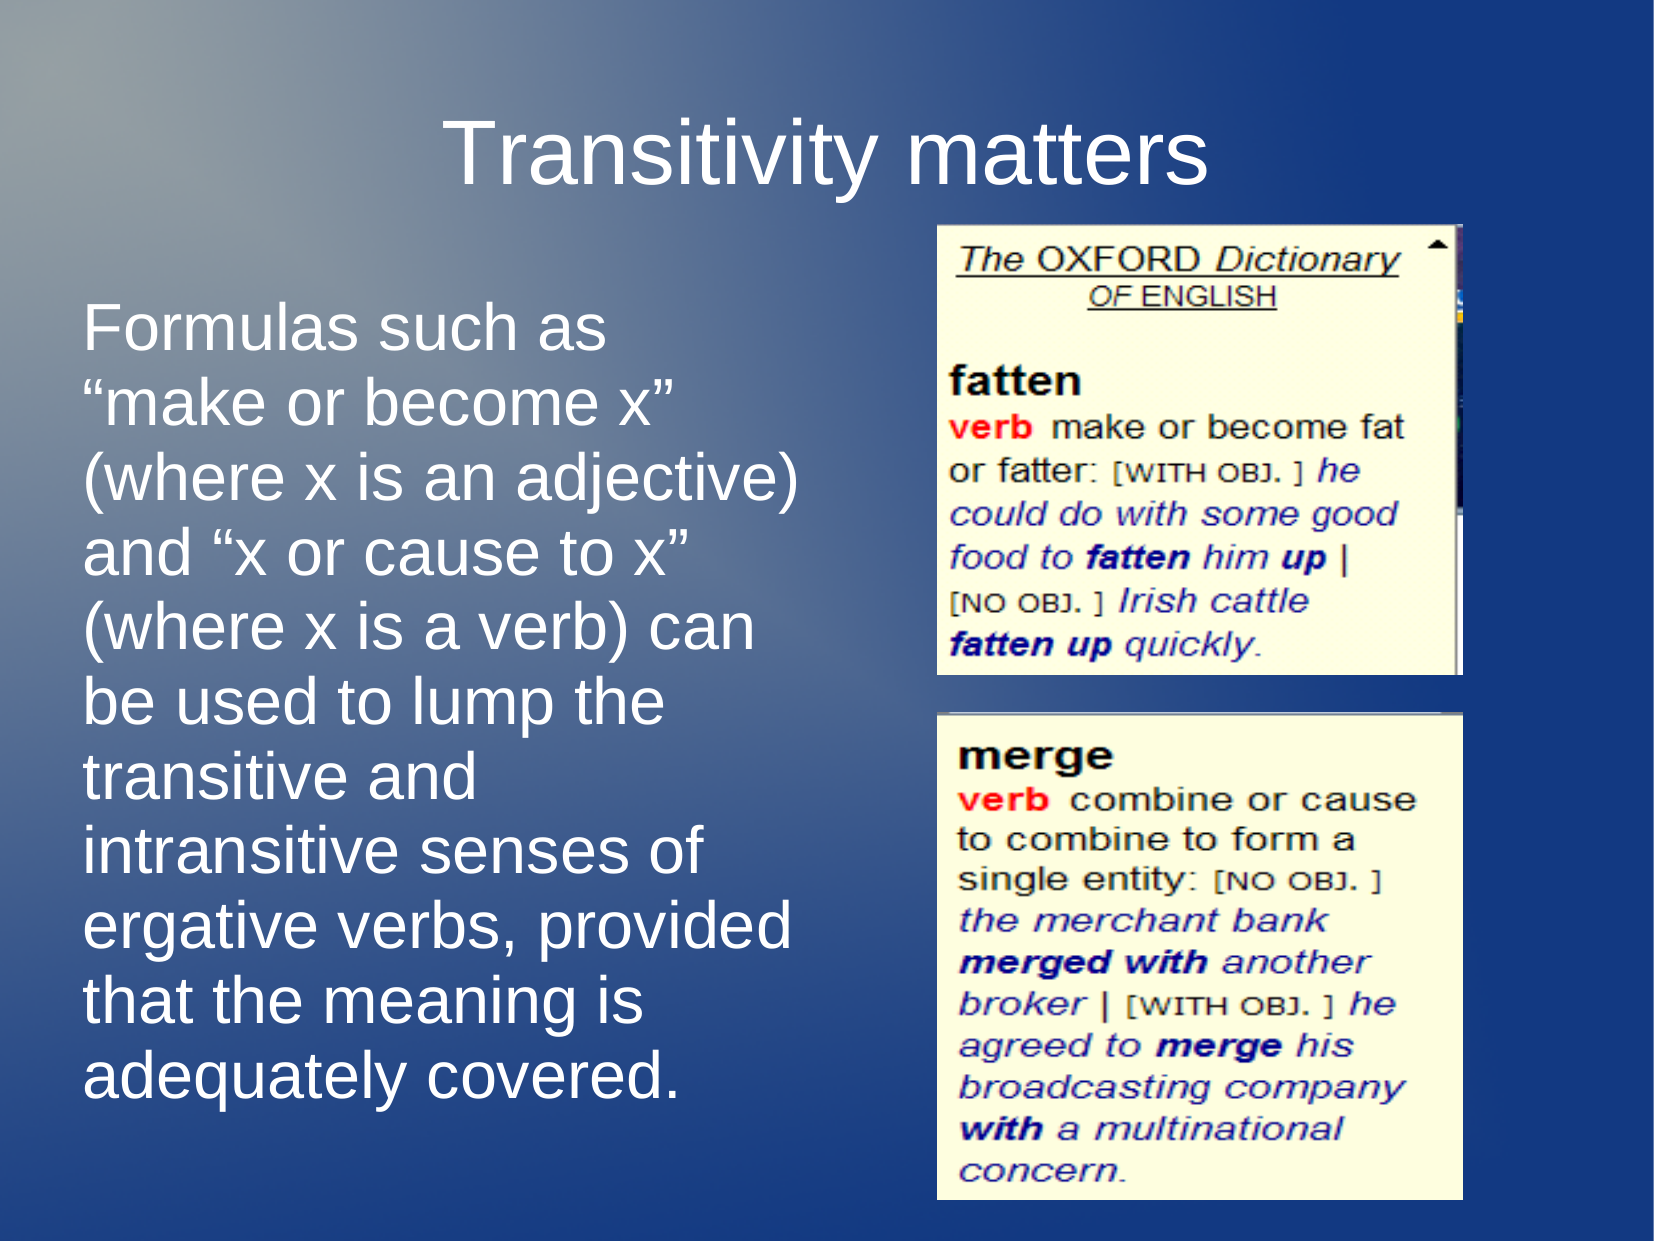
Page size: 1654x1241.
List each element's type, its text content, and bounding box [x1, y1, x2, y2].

title Transitivity matters [82, 56, 1571, 250]
picture [0, 0, 1654, 1241]
list Formulas such as “make or become x” (where x is an adjective) and “x or cause to x” (where x is a verb) can be used to lump the transitive and intransitive senses of ergative verbs, provided that the meaning is adequately covered. [82, 290, 809, 1113]
